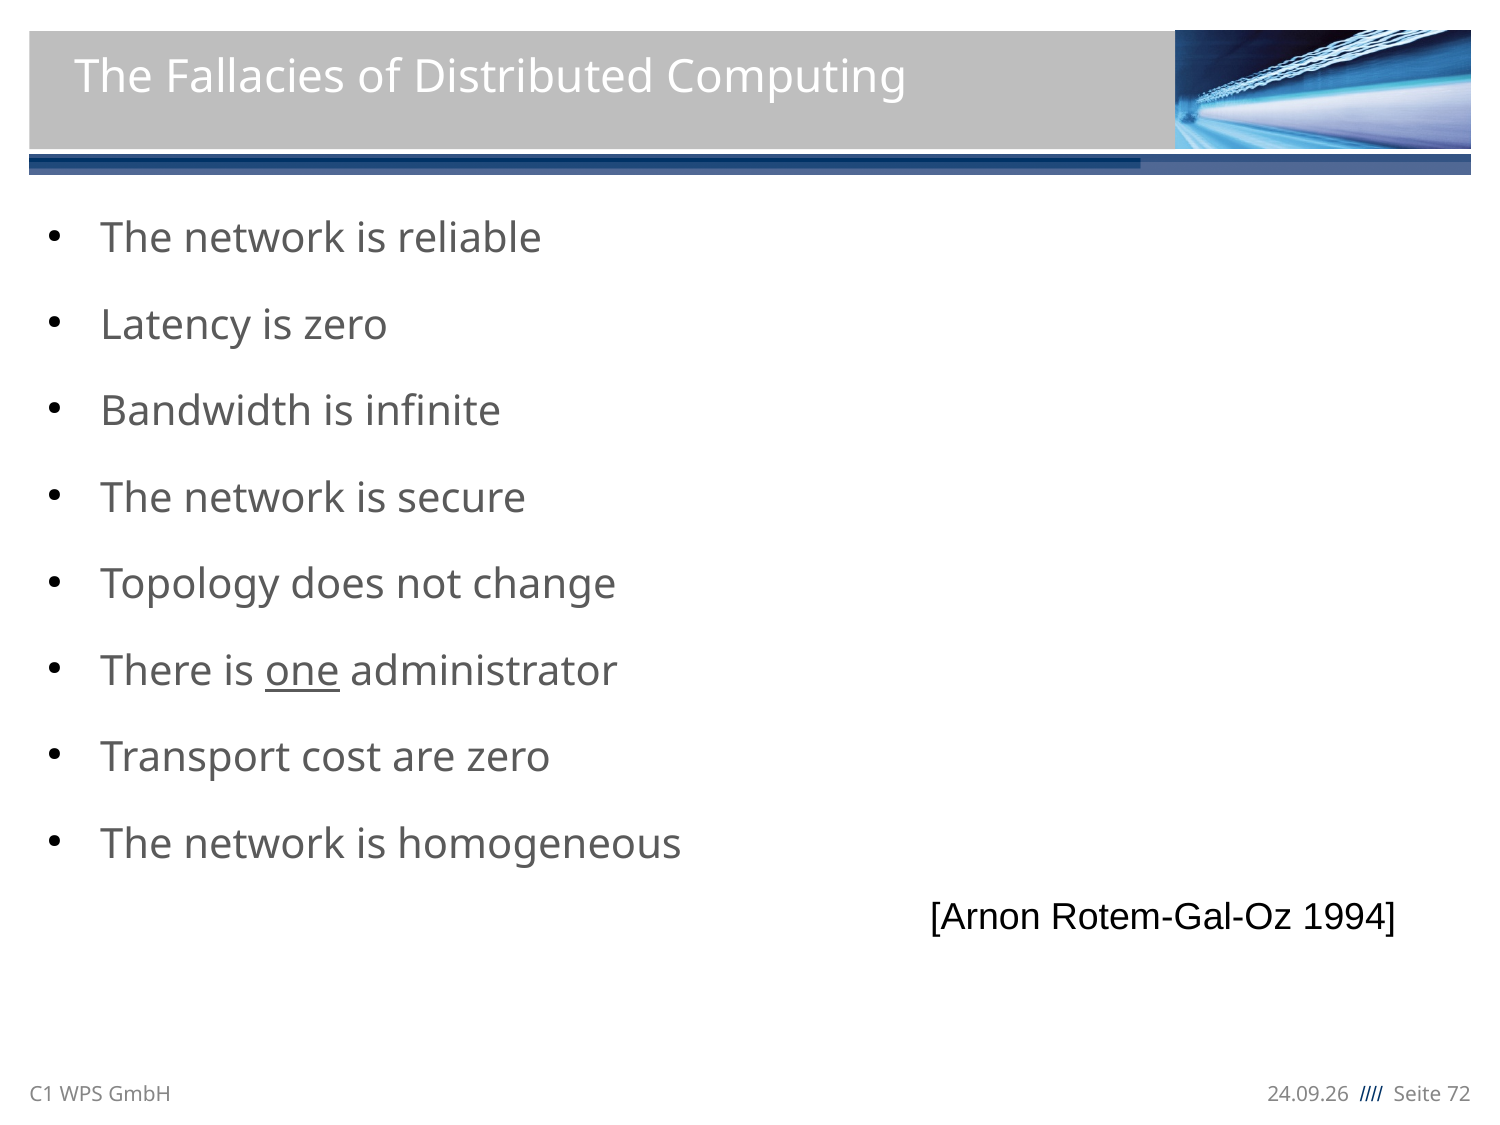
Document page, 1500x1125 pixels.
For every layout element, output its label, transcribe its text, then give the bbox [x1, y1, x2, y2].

picture [1175, 30, 1471, 149]
picture [29, 154, 1471, 175]
title The Fallacies of Distributed Computing [29, 31, 1176, 150]
list The network is reliable Latency is zero Bandwidth is infinite The network is secure Topology does not change There is one administrator Transport cost are zero The network is homogeneous [29, 208, 1471, 1044]
text_box [Arnon Rotem-Gal-Oz 1994] [915, 888, 1418, 945]
